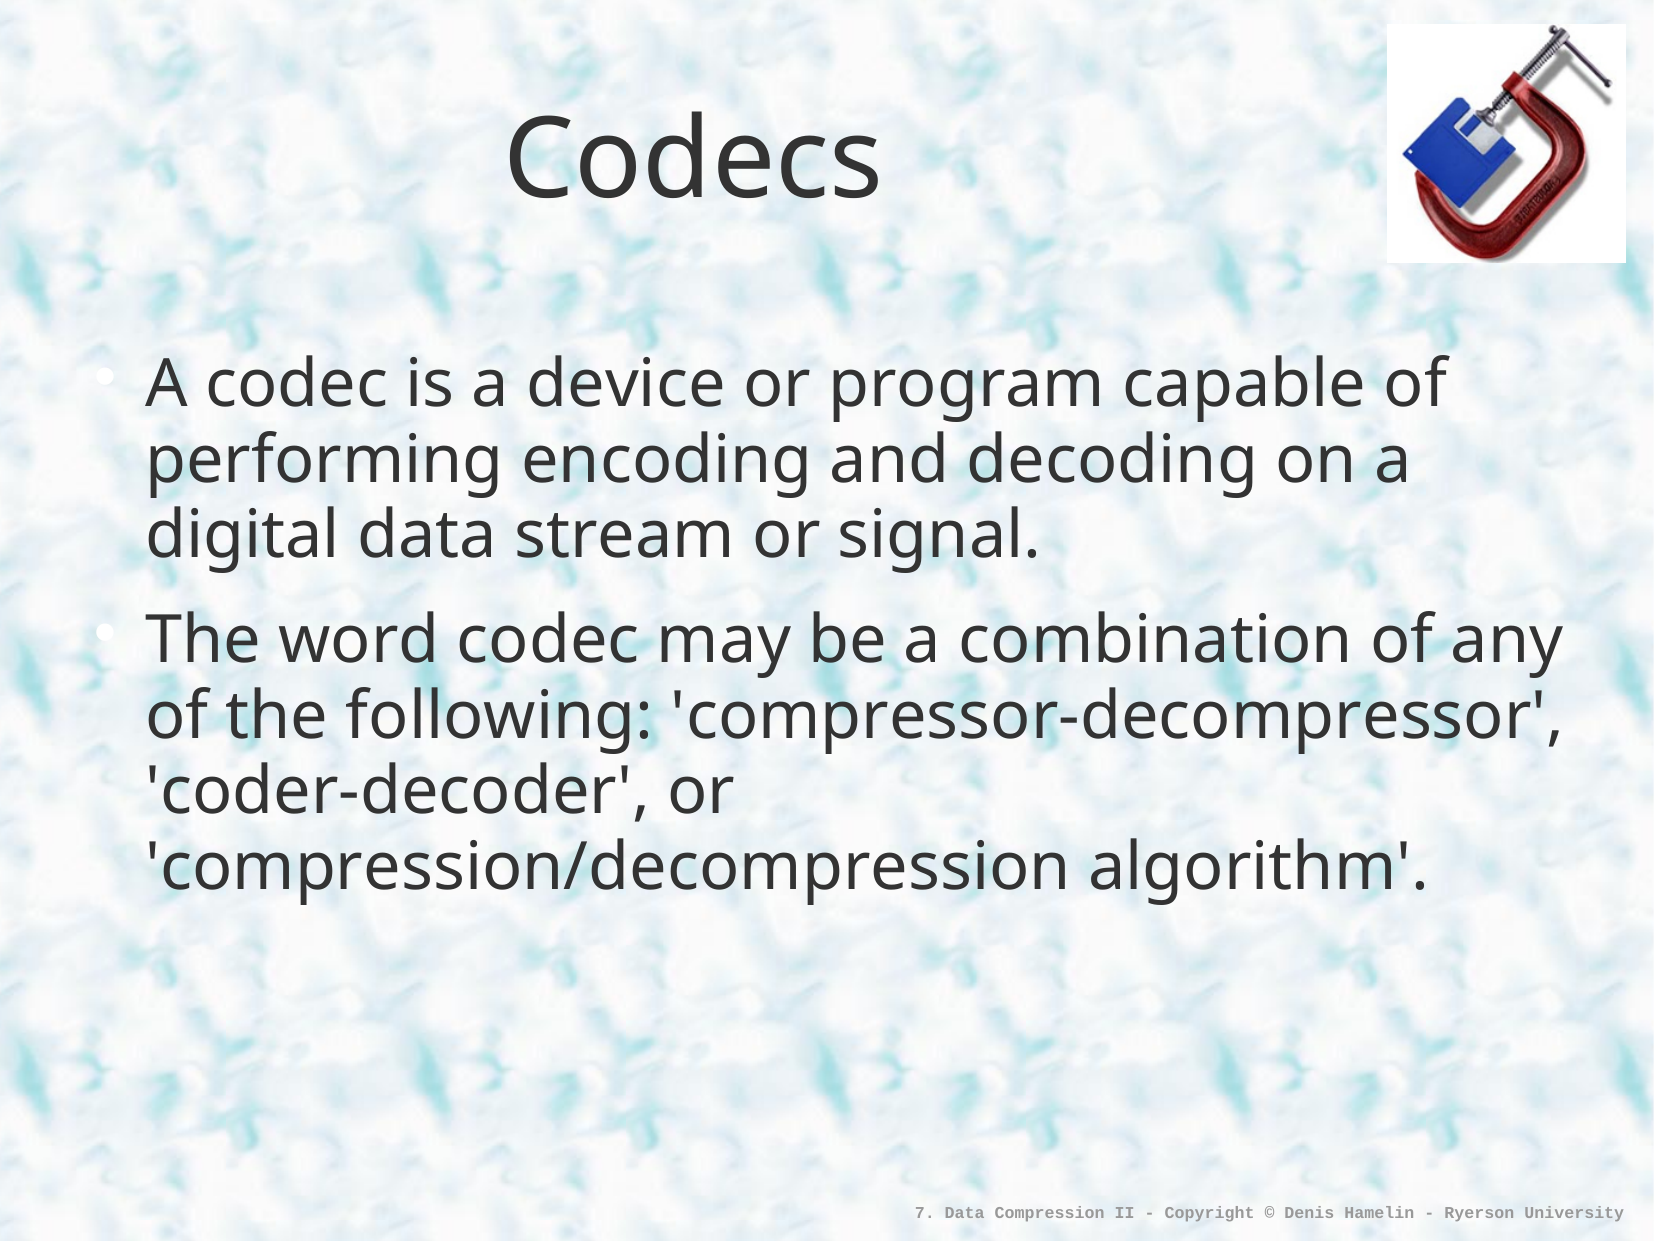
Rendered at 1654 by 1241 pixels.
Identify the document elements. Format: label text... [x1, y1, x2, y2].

title Codecs [37, 37, 1350, 245]
picture [0, 0, 1654, 1241]
list A codec is a device or program capable of performing encoding and decoding on a digital data stream or signal. The word codec may be a combination of any of the following: 'compressor-decompressor', 'coder-decoder', or 'compression/decompression algorithm'. [76, 344, 1577, 1154]
